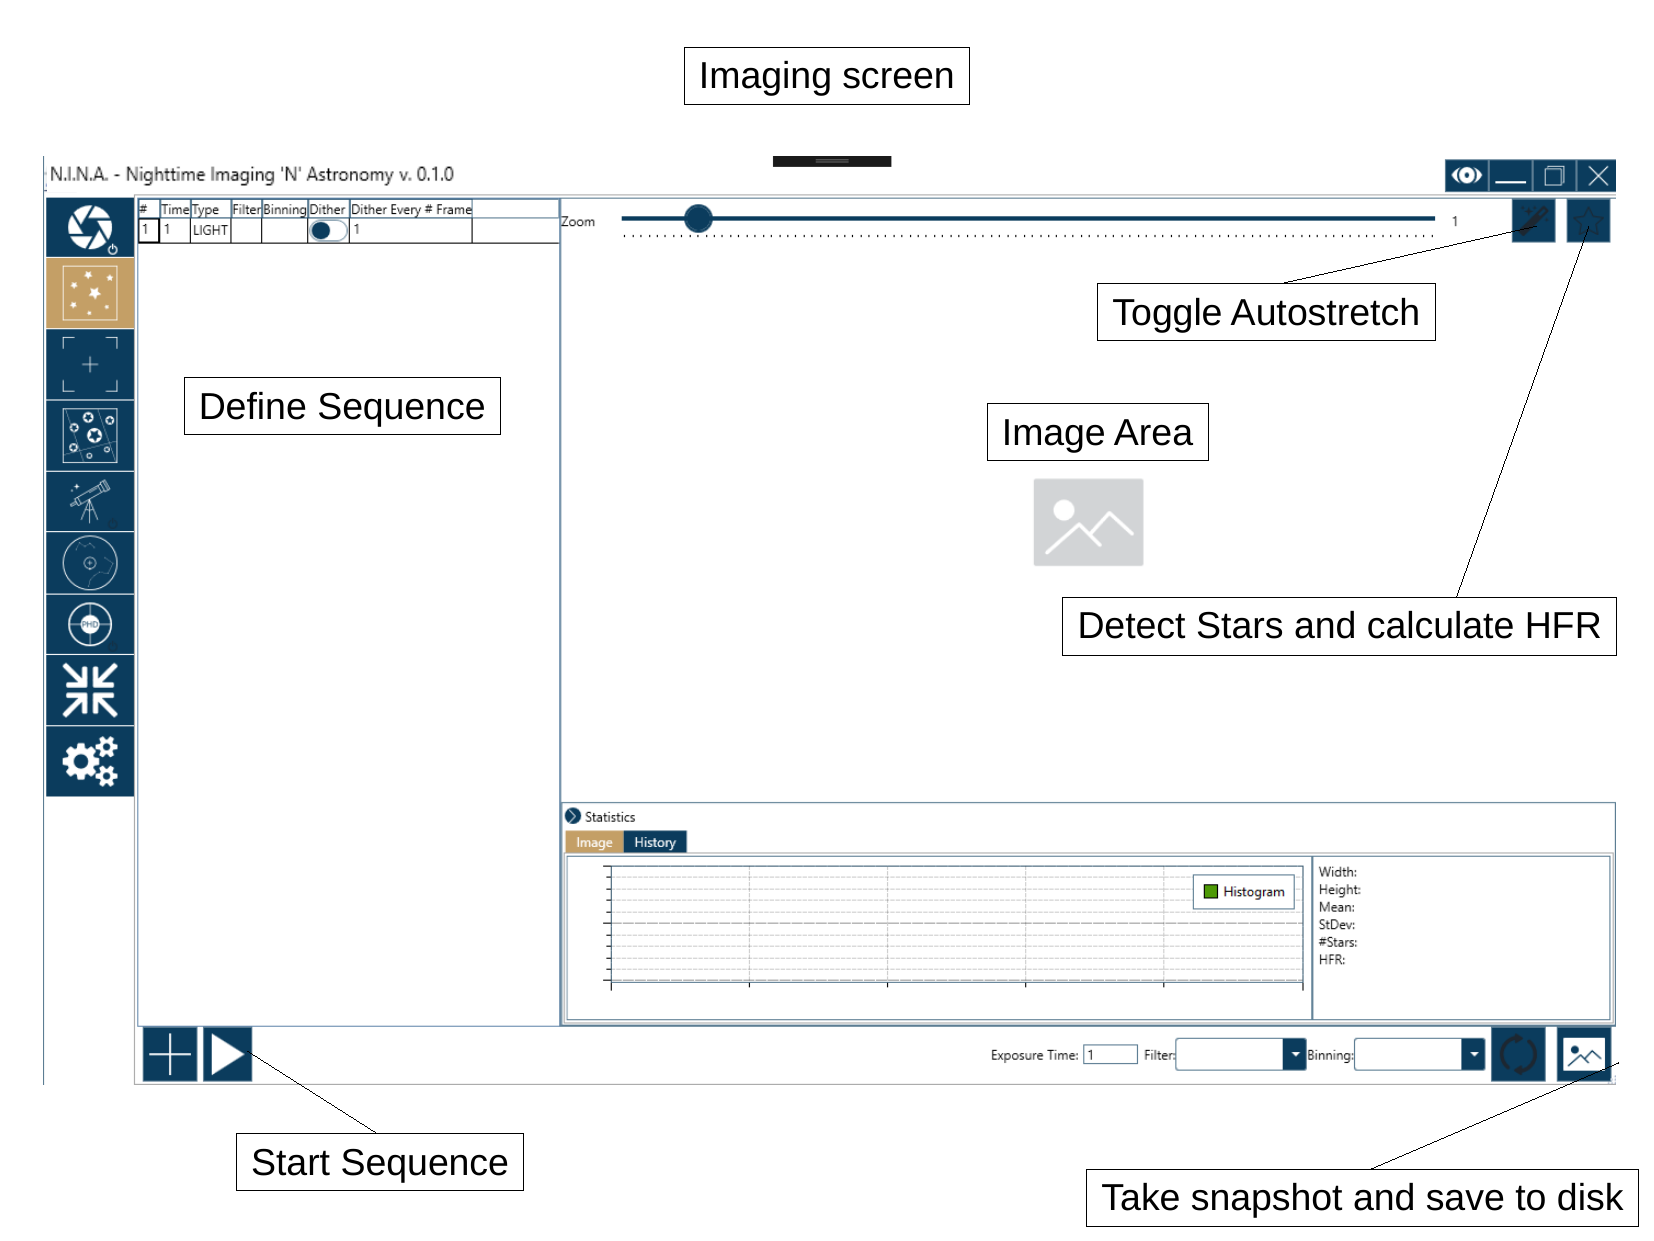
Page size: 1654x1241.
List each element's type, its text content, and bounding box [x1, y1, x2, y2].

text_box Take snapshot and save to disk [1086, 1169, 1639, 1227]
text_box Imaging screen [684, 47, 970, 105]
text_box Toggle Autostretch [1097, 283, 1436, 341]
text_box Detect Stars and calculate HFR [1062, 597, 1568, 656]
text_box Define Sequence [184, 377, 501, 435]
text_box Image Area [987, 403, 1209, 461]
text_box Start Sequence [236, 1133, 524, 1191]
picture [43, 156, 1616, 1085]
